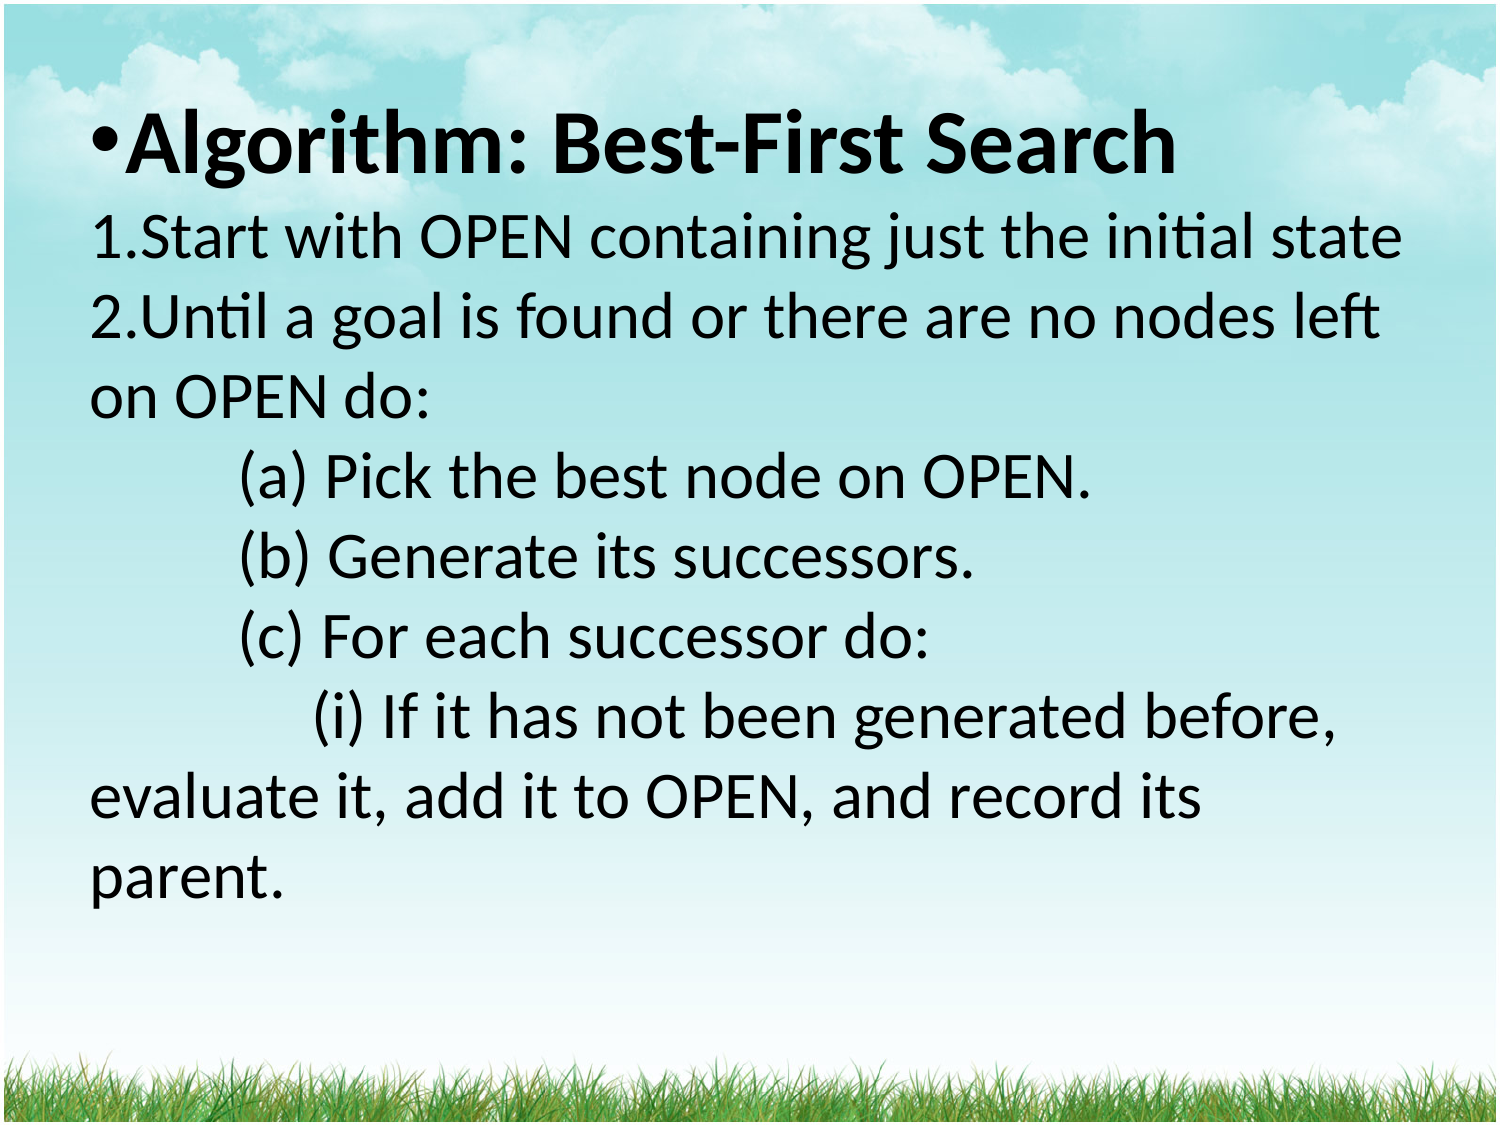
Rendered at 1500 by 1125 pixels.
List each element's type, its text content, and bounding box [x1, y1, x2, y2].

picture [0, 0, 1500, 1125]
text_box Algorithm: Best-First Search 1.Start with OPEN containing just the initial state 2.Until a goal is found or there are no nodes left on OPEN do: (a) Pick the best node on OPEN. (b) Generate its successors. (c) For each successor do: (i) If it has not been generated before, evaluate it, add it to OPEN, and record its parent. [75, 74, 1425, 1005]
